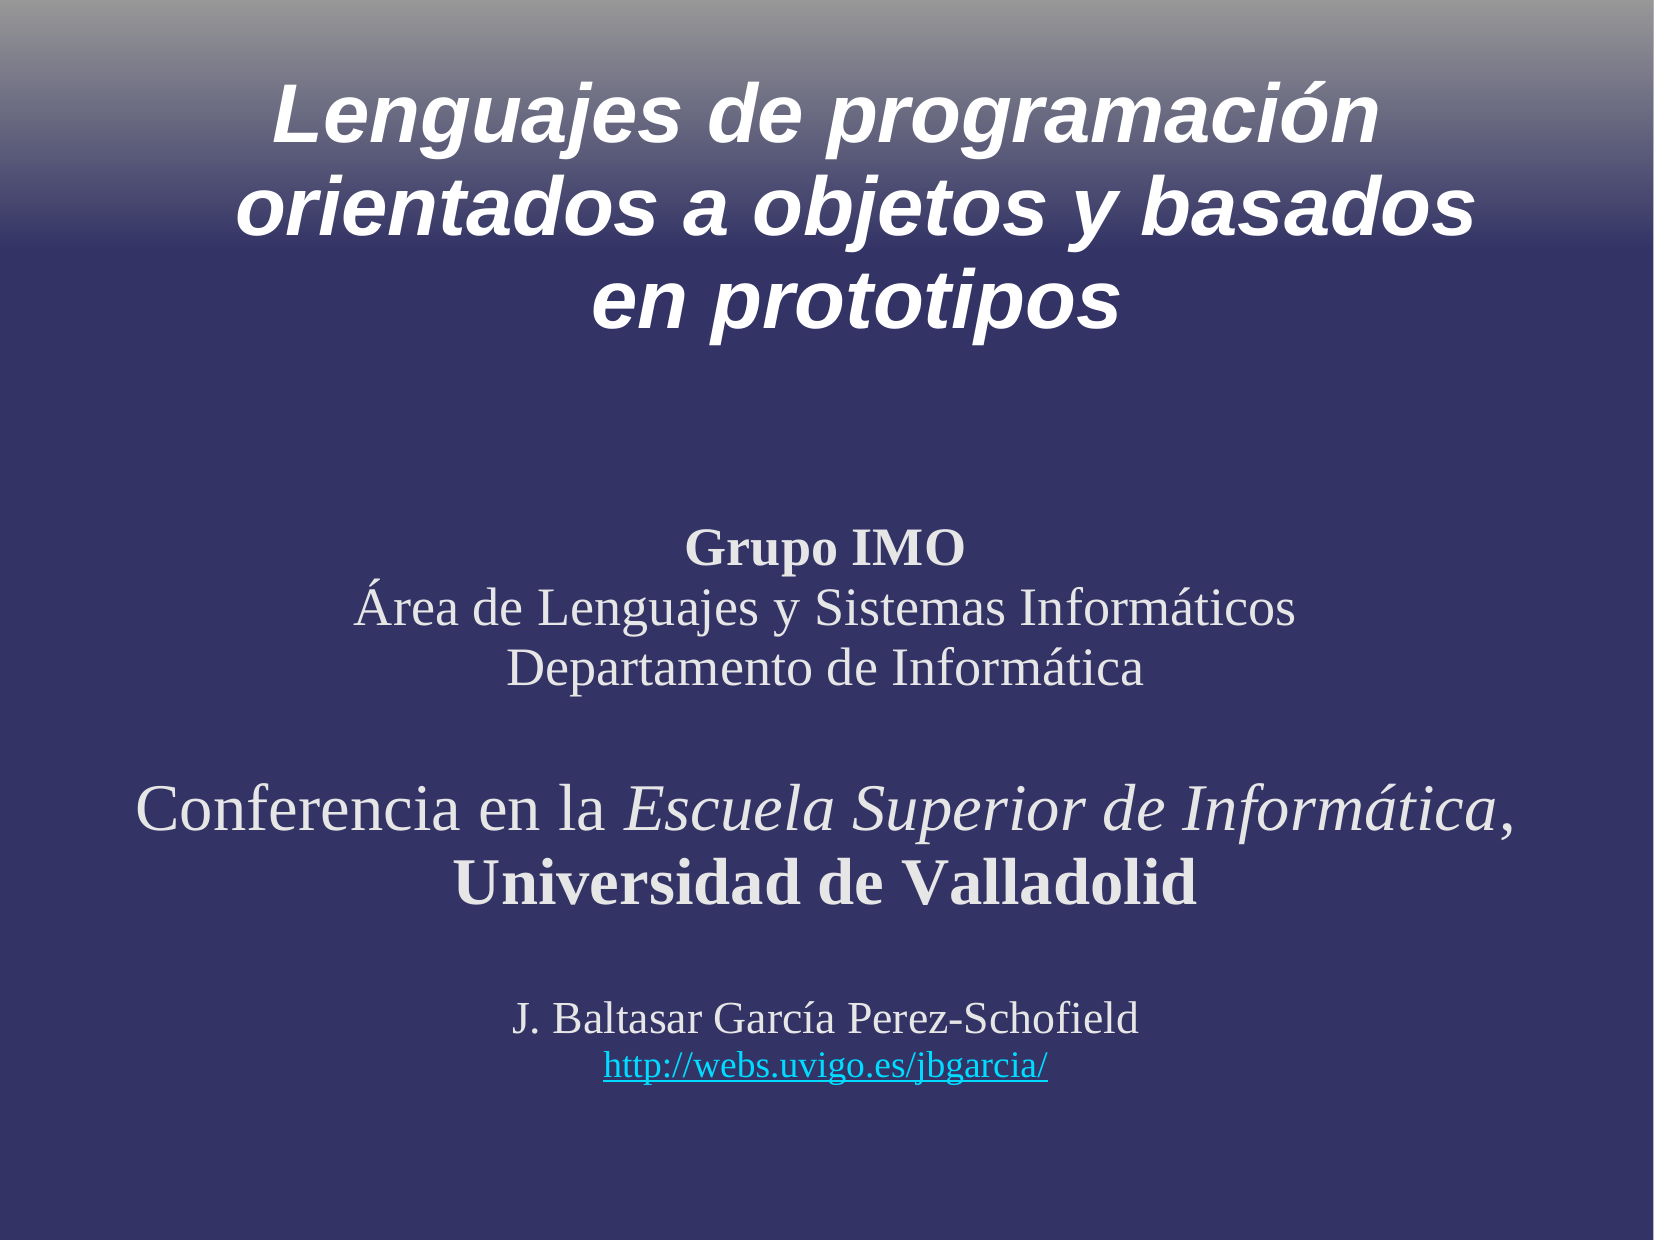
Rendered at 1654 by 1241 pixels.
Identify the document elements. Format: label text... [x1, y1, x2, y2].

title Lenguajes de programación orientados a objetos y basados en prototipos [121, 66, 1534, 347]
subtitle Grupo IMO Área de Lenguajes y Sistemas Informáticos Departamento de Informática Conferencia en la Escuela Superior de Informática, Universidad de Valladolid J. Baltasar García Perez-Schofield http://webs.uvigo.es/jbgarcia/ [119, 410, 1532, 1192]
